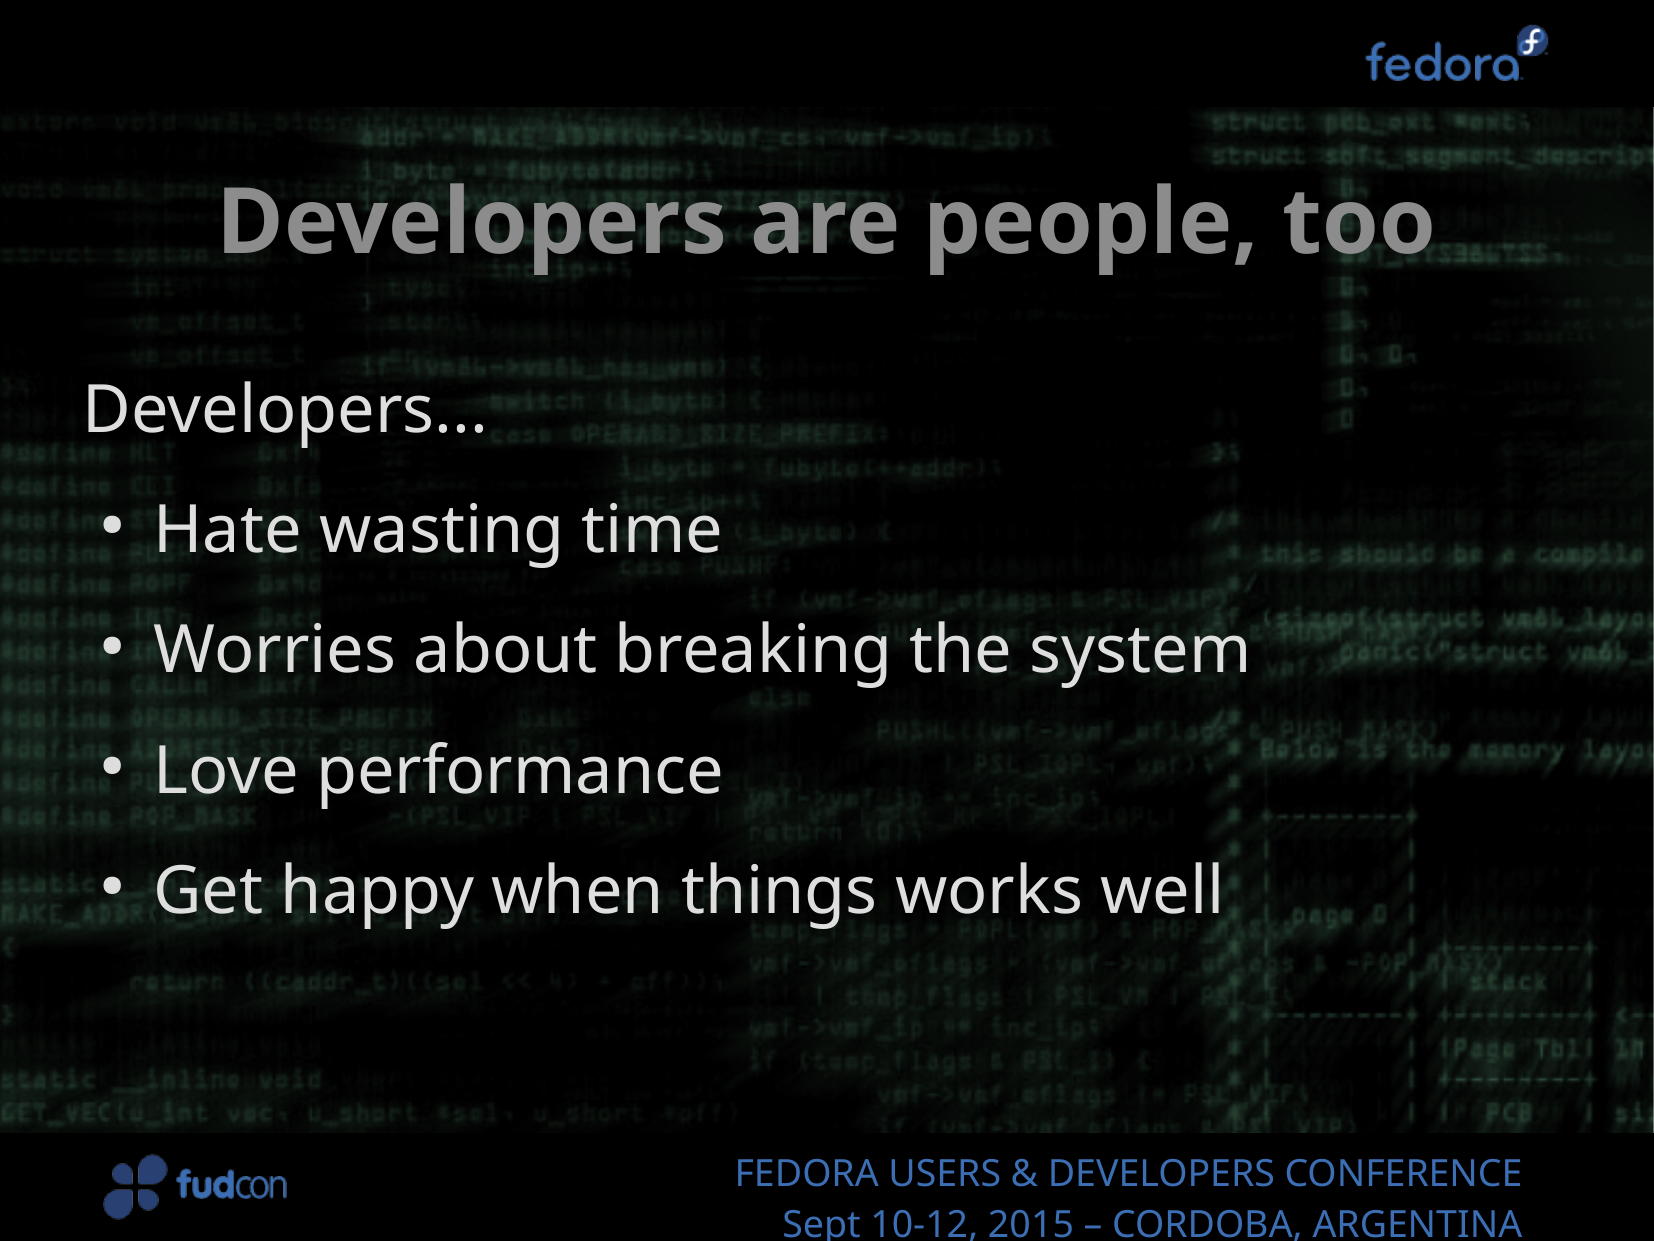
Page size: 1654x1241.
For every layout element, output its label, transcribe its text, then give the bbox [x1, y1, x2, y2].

list Developers... Hate wasting time Worries about breaking the system Love performance Get happy when things works well [82, 361, 1571, 1081]
picture [0, 0, 1654, 1241]
title Developers are people, too [82, 114, 1571, 322]
